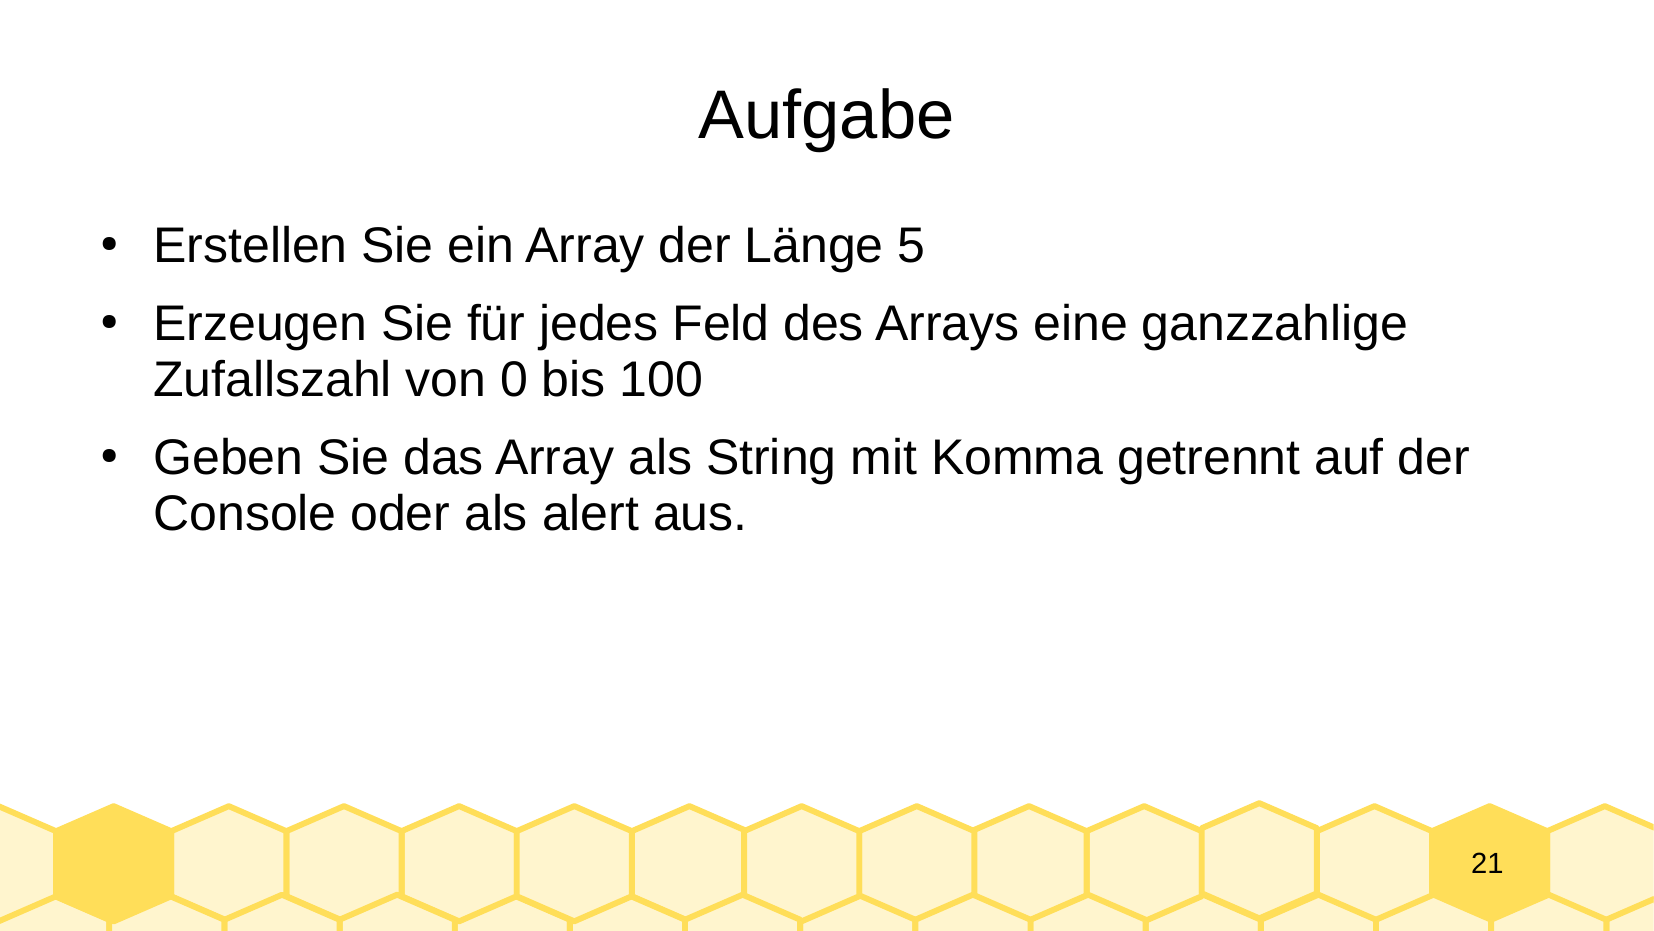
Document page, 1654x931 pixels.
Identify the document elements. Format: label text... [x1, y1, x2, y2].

list Erstellen Sie ein Array der Länge 5 Erzeugen Sie für jedes Feld des Arrays eine ganzzahlige Zufallszahl von 0 bis 100 Geben Sie das Array als String mit Komma getrennt auf der Console oder als alert aus. [82, 217, 1571, 758]
title Aufgabe [82, 37, 1571, 193]
